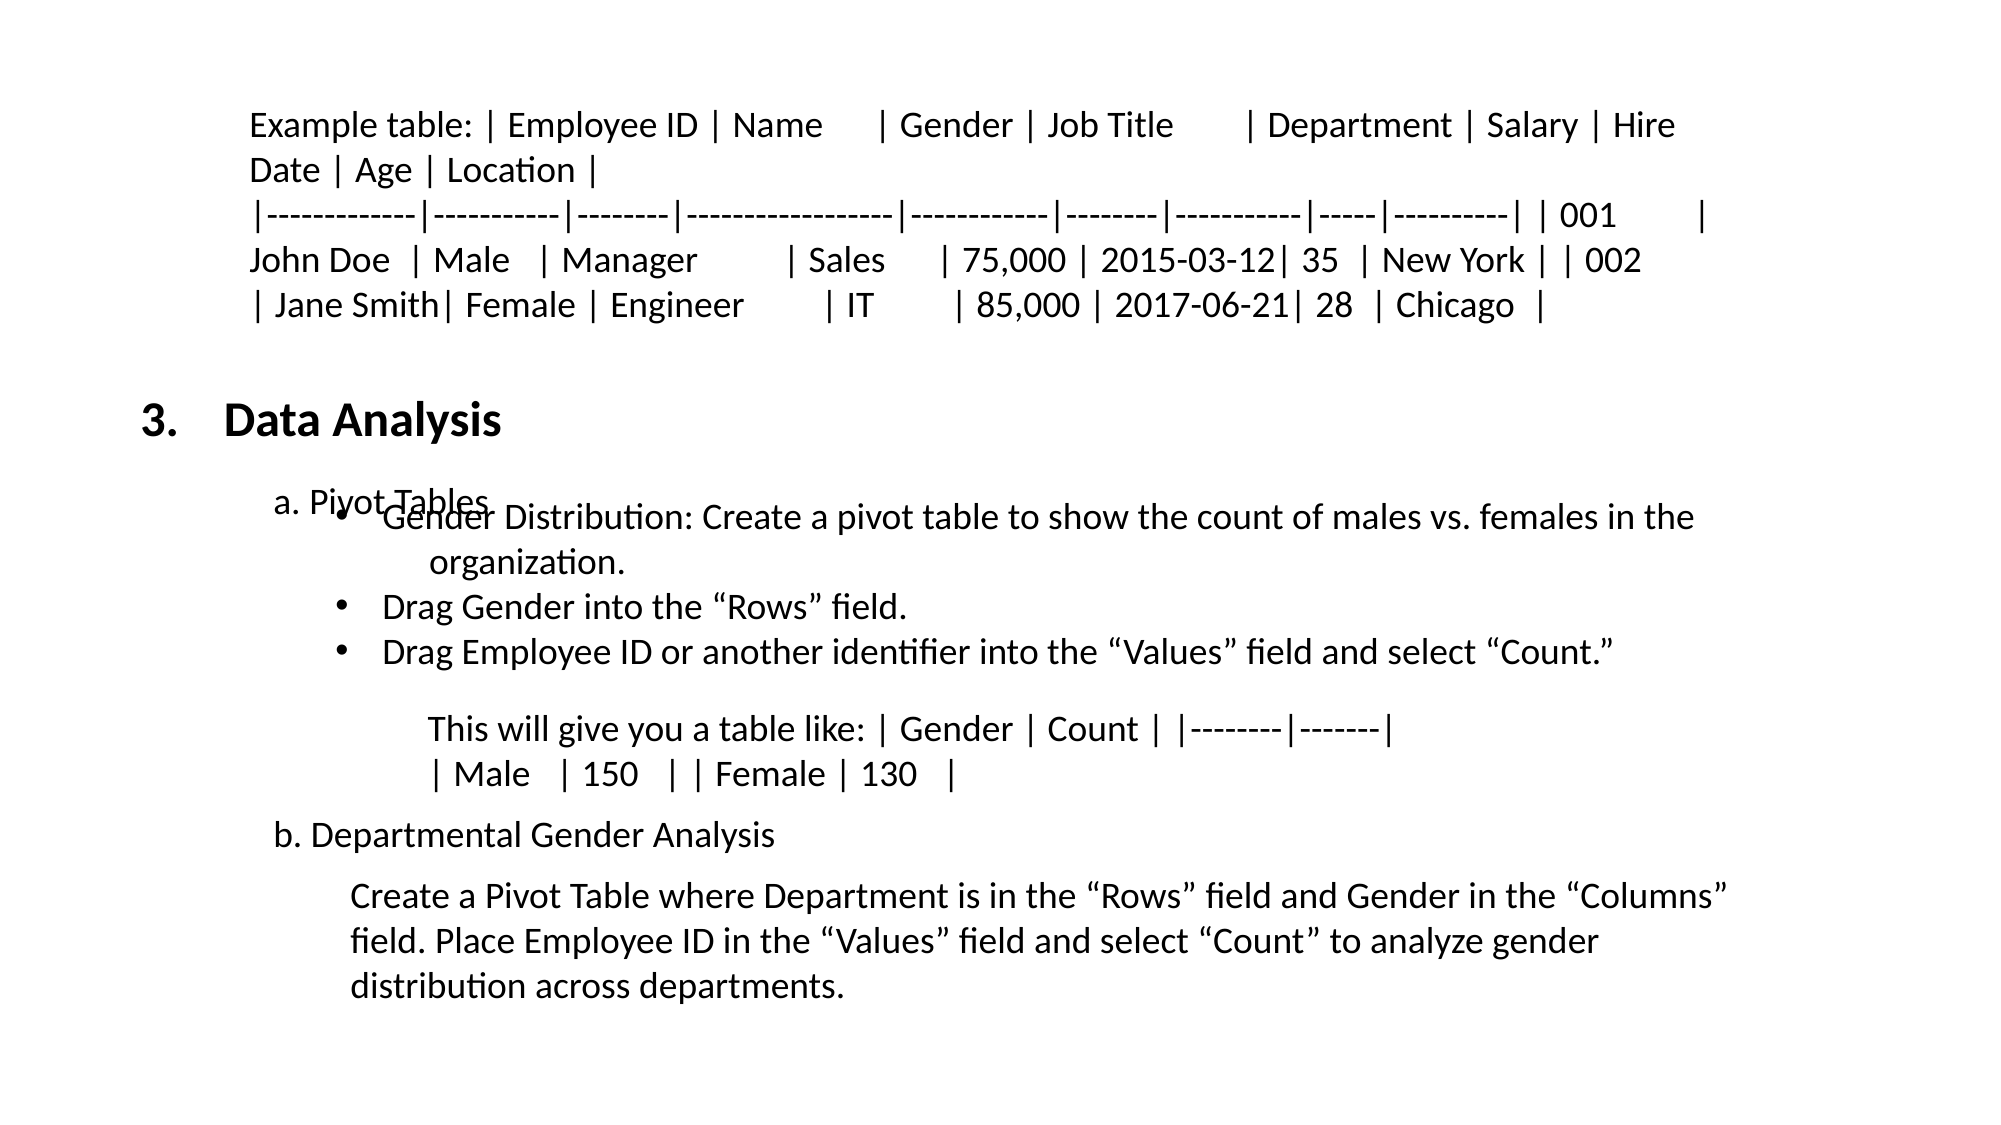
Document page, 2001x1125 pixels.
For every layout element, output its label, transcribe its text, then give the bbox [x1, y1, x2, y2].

text_box Gender Distribution: Create a pivot table to show the count of males vs. females in the organization. Drag Gender into the “Rows” field. Drag Employee ID or another identifier into the “Values” field and select “Count.” [320, 484, 1803, 682]
text_box This will give you a table like: | Gender | Count | |--------|-------| | Male | 150 | | Female | 130 | [412, 696, 1414, 803]
text_box b. Departmental Gender Analysis [258, 802, 1260, 864]
text_box a. Pivot Tables [258, 469, 1260, 531]
text_box Example table: | Employee ID | Name | Gender | Job Title | Department | Salary | Hire Date | Age | Location | |-------------|-----------|--------|------------------|------------|--------|-----------|-----|----------| | 001 | John Doe | Male | Manager | Sales | 75,000 | 2015-03-12| 35 | New York | | 002 | Jane Smith| Female | Engineer | IT | 85,000 | 2017-06-21| 28 | Chicago | [234, 92, 1741, 335]
text_box Create a Pivot Table where Department is in the “Rows” field and Gender in the “Columns” field. Place Employee ID in the “Values” field and select “Count” to analyze gender distribution across departments. [335, 863, 1776, 1015]
text_box 3. Data Analysis [125, 379, 1127, 456]
